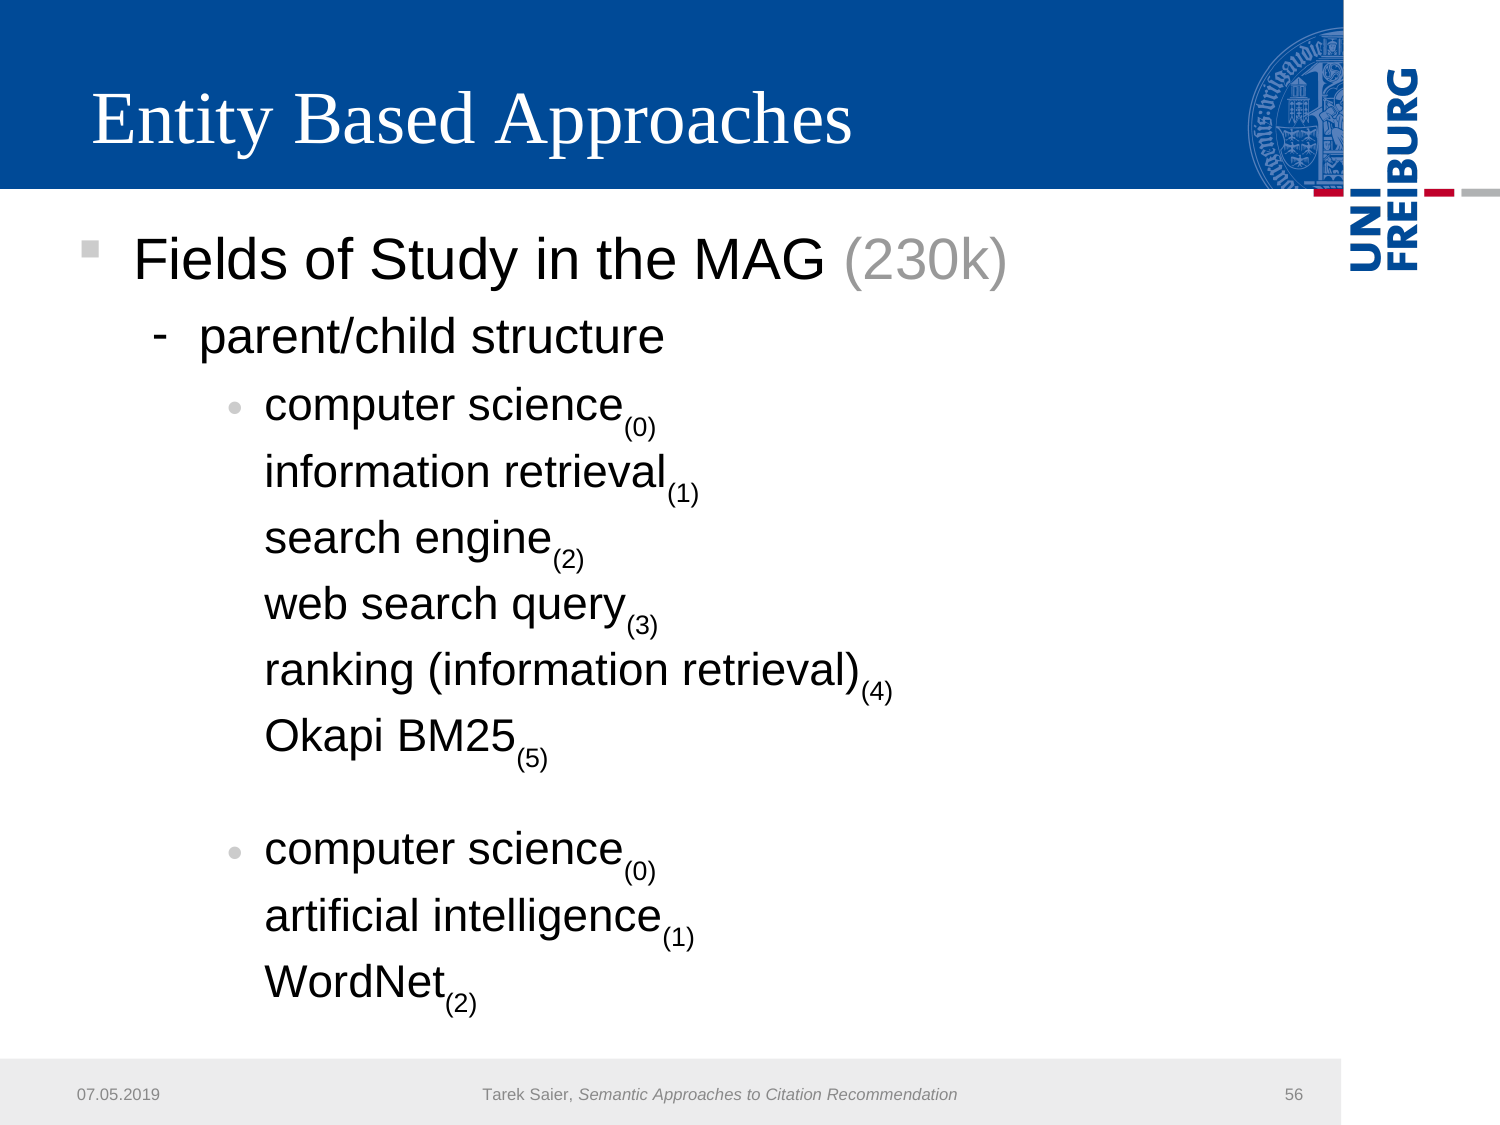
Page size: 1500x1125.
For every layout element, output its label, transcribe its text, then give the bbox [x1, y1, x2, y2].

title Entity Based Approaches [76, 49, 1235, 178]
list Fields of Study in the MAG (230k) parent/child structure computer science(0) information retrieval(1) search engine(2) web search query(3) ranking (information retrieval)(4) Okapi BM25(5) computer science(0) artificial intelligence(1) WordNet(2) [76, 221, 1388, 1063]
picture [0, 0, 1500, 271]
